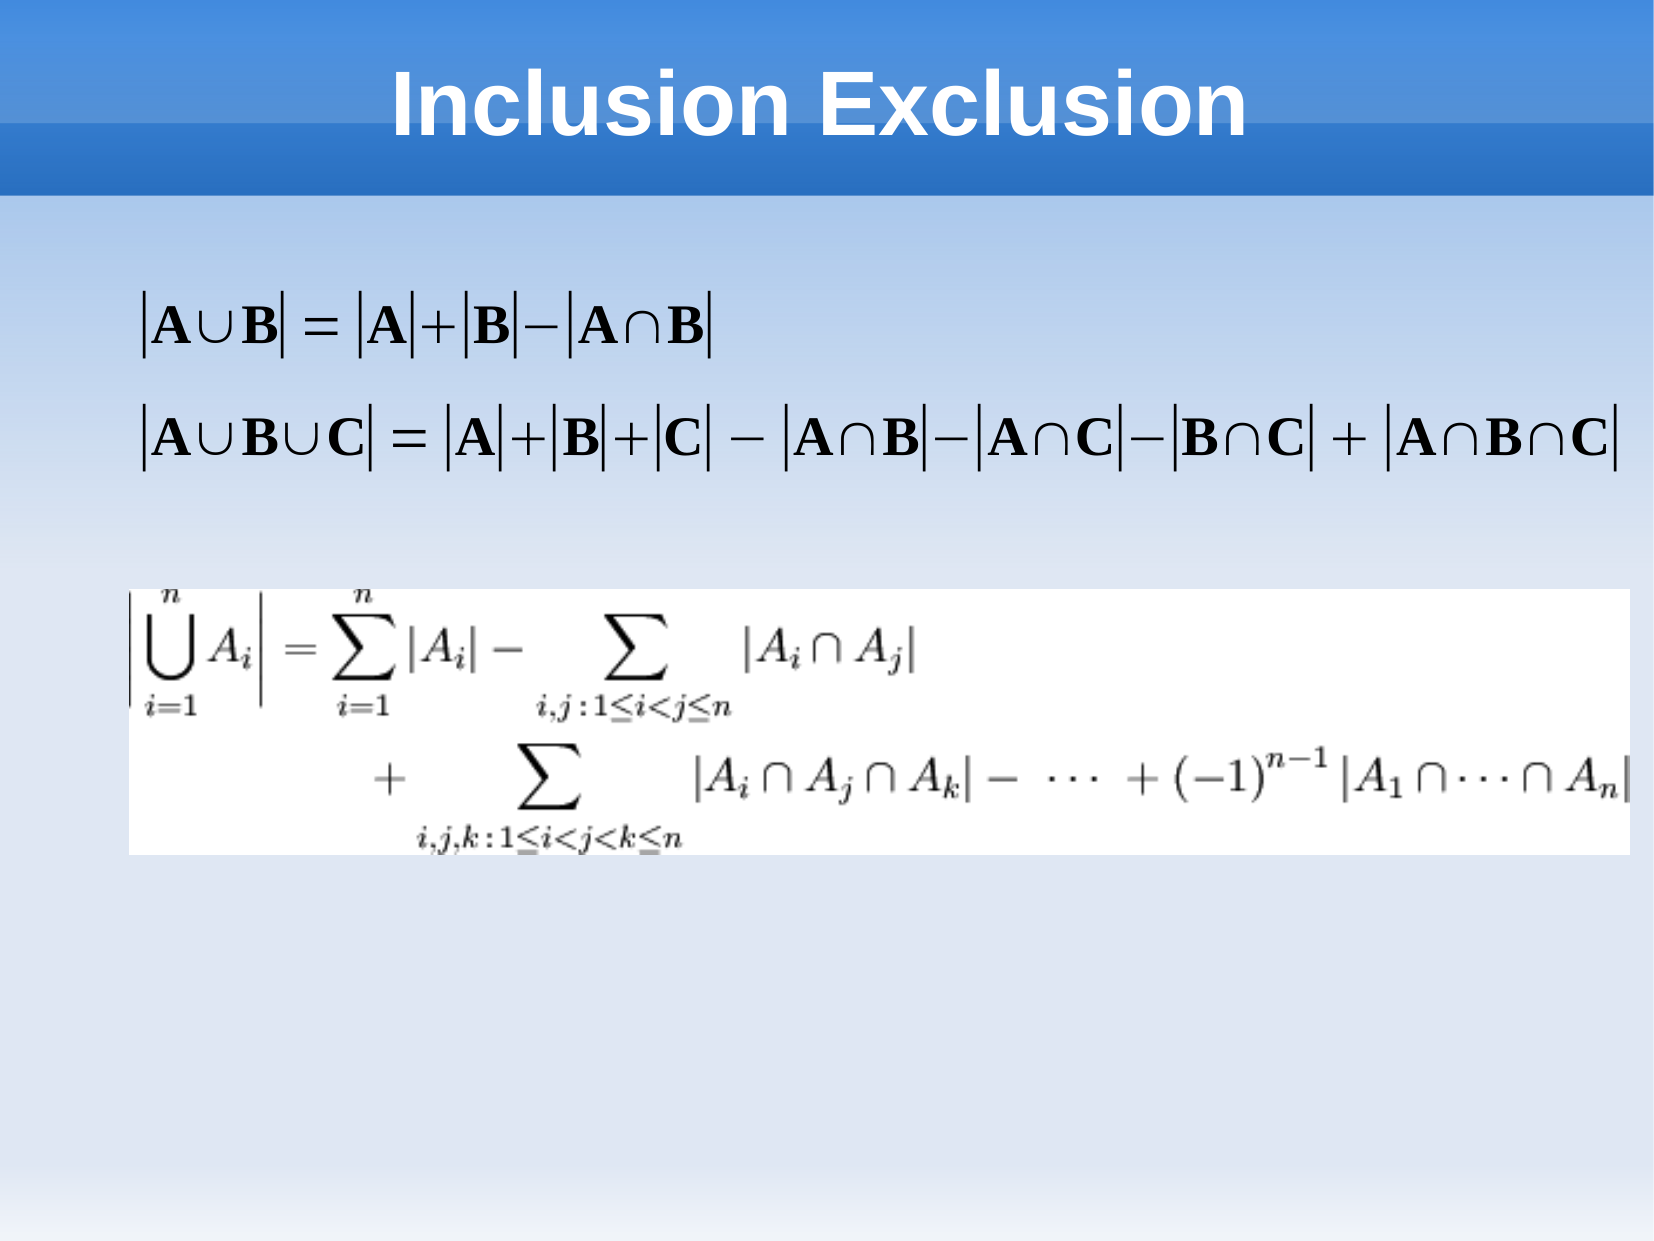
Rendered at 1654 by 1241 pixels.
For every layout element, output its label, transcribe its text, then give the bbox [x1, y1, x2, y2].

title Inclusion Exclusion [76, 0, 1565, 208]
list [82, 290, 1571, 1094]
picture [0, 0, 1654, 1241]
chart [127, 288, 726, 363]
chart [127, 401, 1633, 475]
